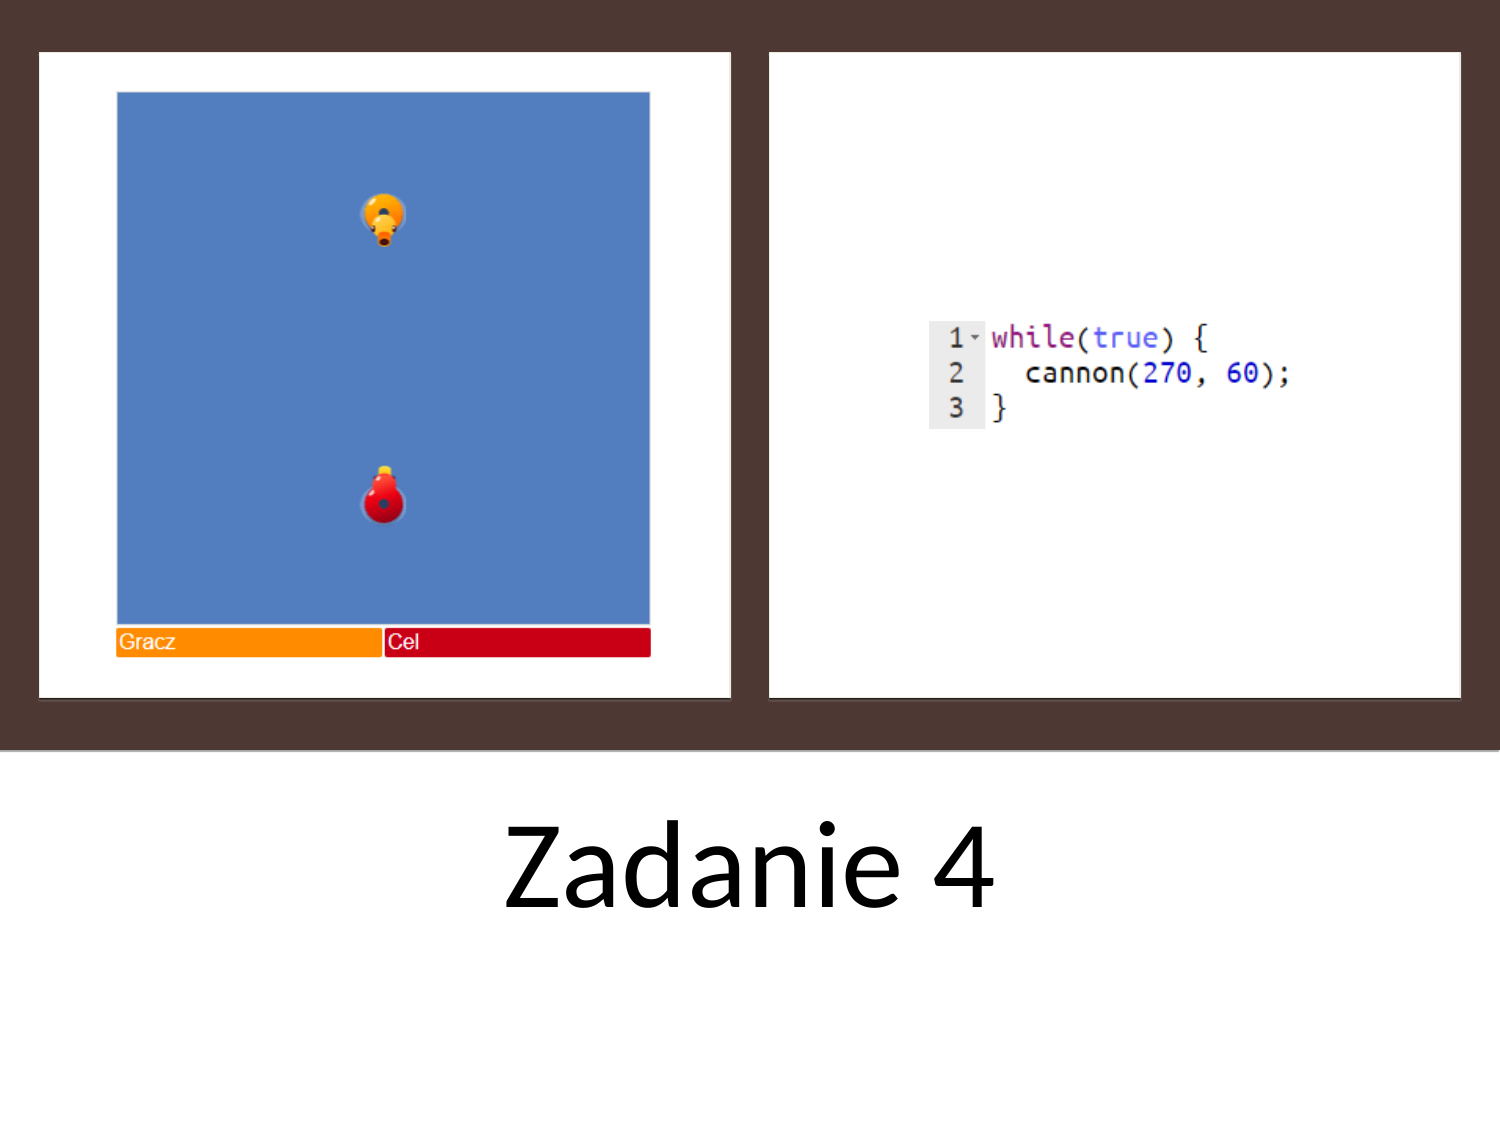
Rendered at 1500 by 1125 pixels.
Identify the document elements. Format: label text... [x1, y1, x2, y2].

picture [111, 82, 659, 668]
picture [929, 321, 1301, 429]
text_box [0, 0, 1500, 750]
title Zadanie 4 [187, 761, 1313, 942]
